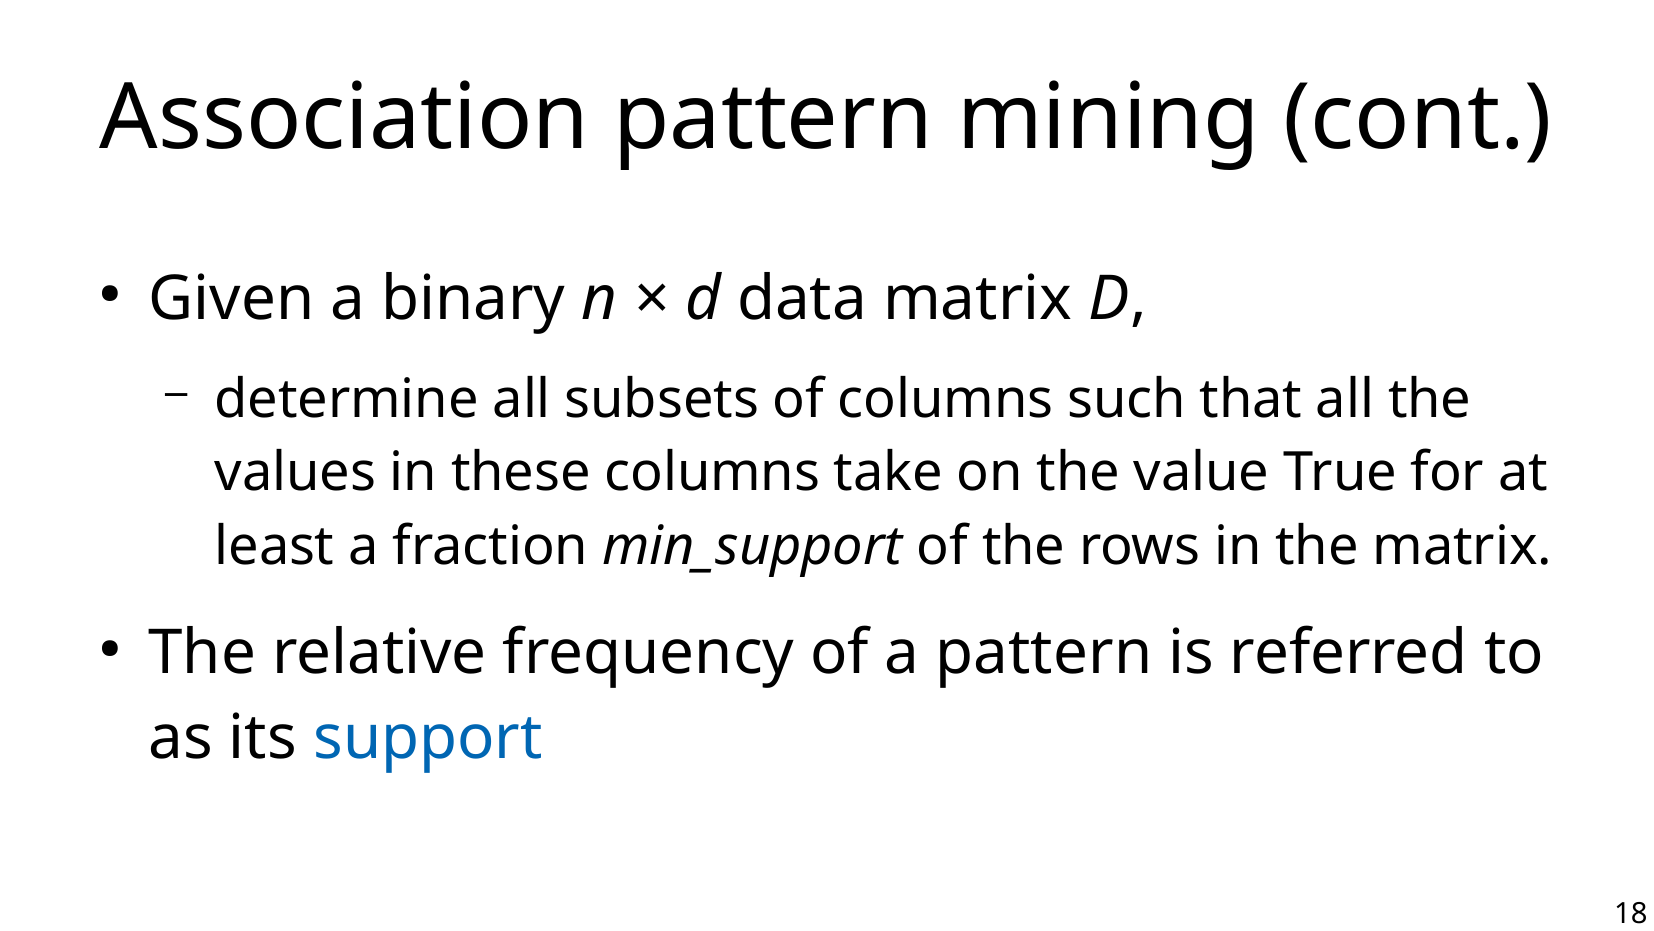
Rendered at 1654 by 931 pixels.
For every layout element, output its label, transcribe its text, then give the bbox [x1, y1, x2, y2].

list Given a binary n × d data matrix D, determine all subsets of columns such that all the values in these columns take on the value True for at least a fraction min_support of the rows in the matrix. The relative frequency of a pattern is referred to as its support [82, 253, 1571, 793]
title Association pattern mining (cont.) [82, 1, 1571, 226]
